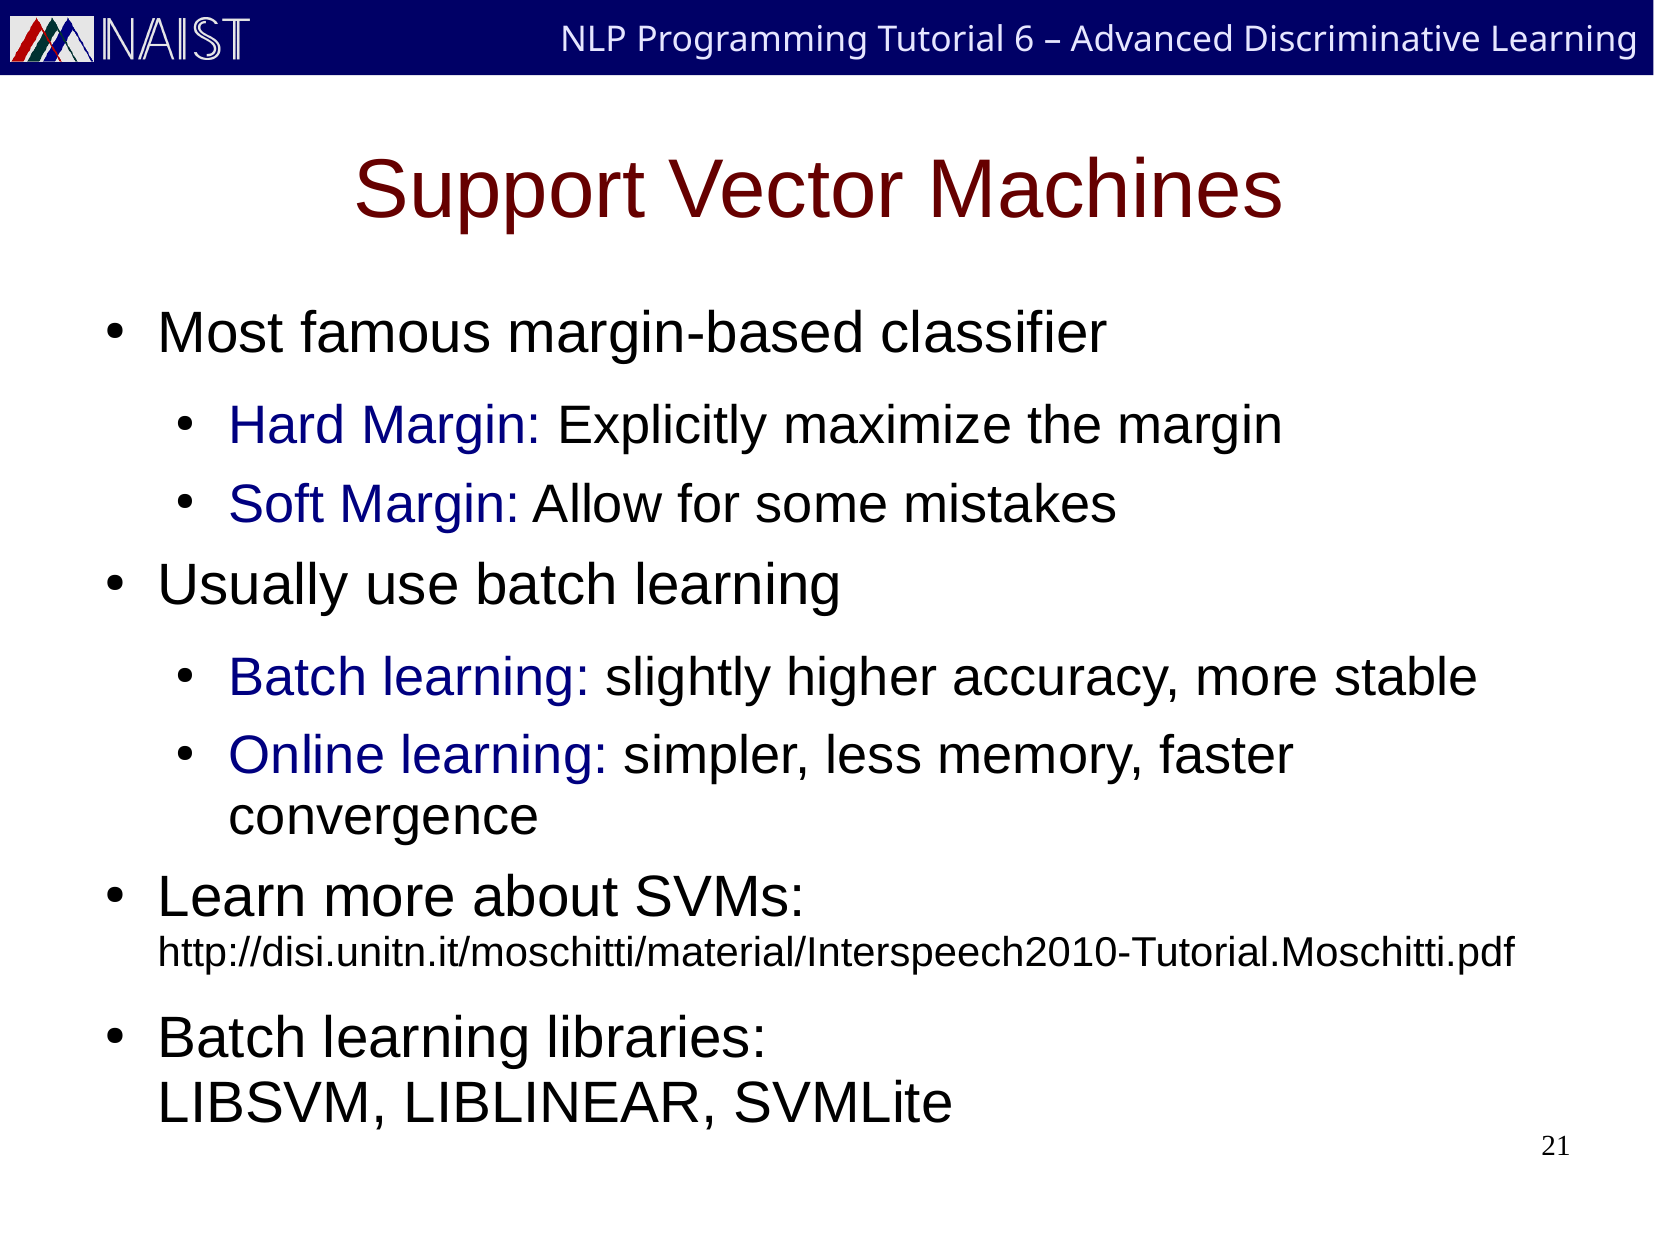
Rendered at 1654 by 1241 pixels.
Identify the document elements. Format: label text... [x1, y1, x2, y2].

picture [10, 16, 94, 62]
picture [102, 17, 251, 60]
title Support Vector Machines [75, 92, 1564, 285]
list Most famous margin-based classifier Hard Margin: Explicitly maximize the margin Soft Margin: Allow for some mistakes Usually use batch learning Batch learning: slightly higher accuracy, more stable Online learning: simpler, less memory, faster convergence Learn more about SVMs: http://disi.unitn.it/moschitti/material/Interspeech2010-Tutorial.Moschitti.pdf Batch learning libraries: LIBSVM, LIBLINEAR, SVMLite [86, 300, 1576, 1135]
